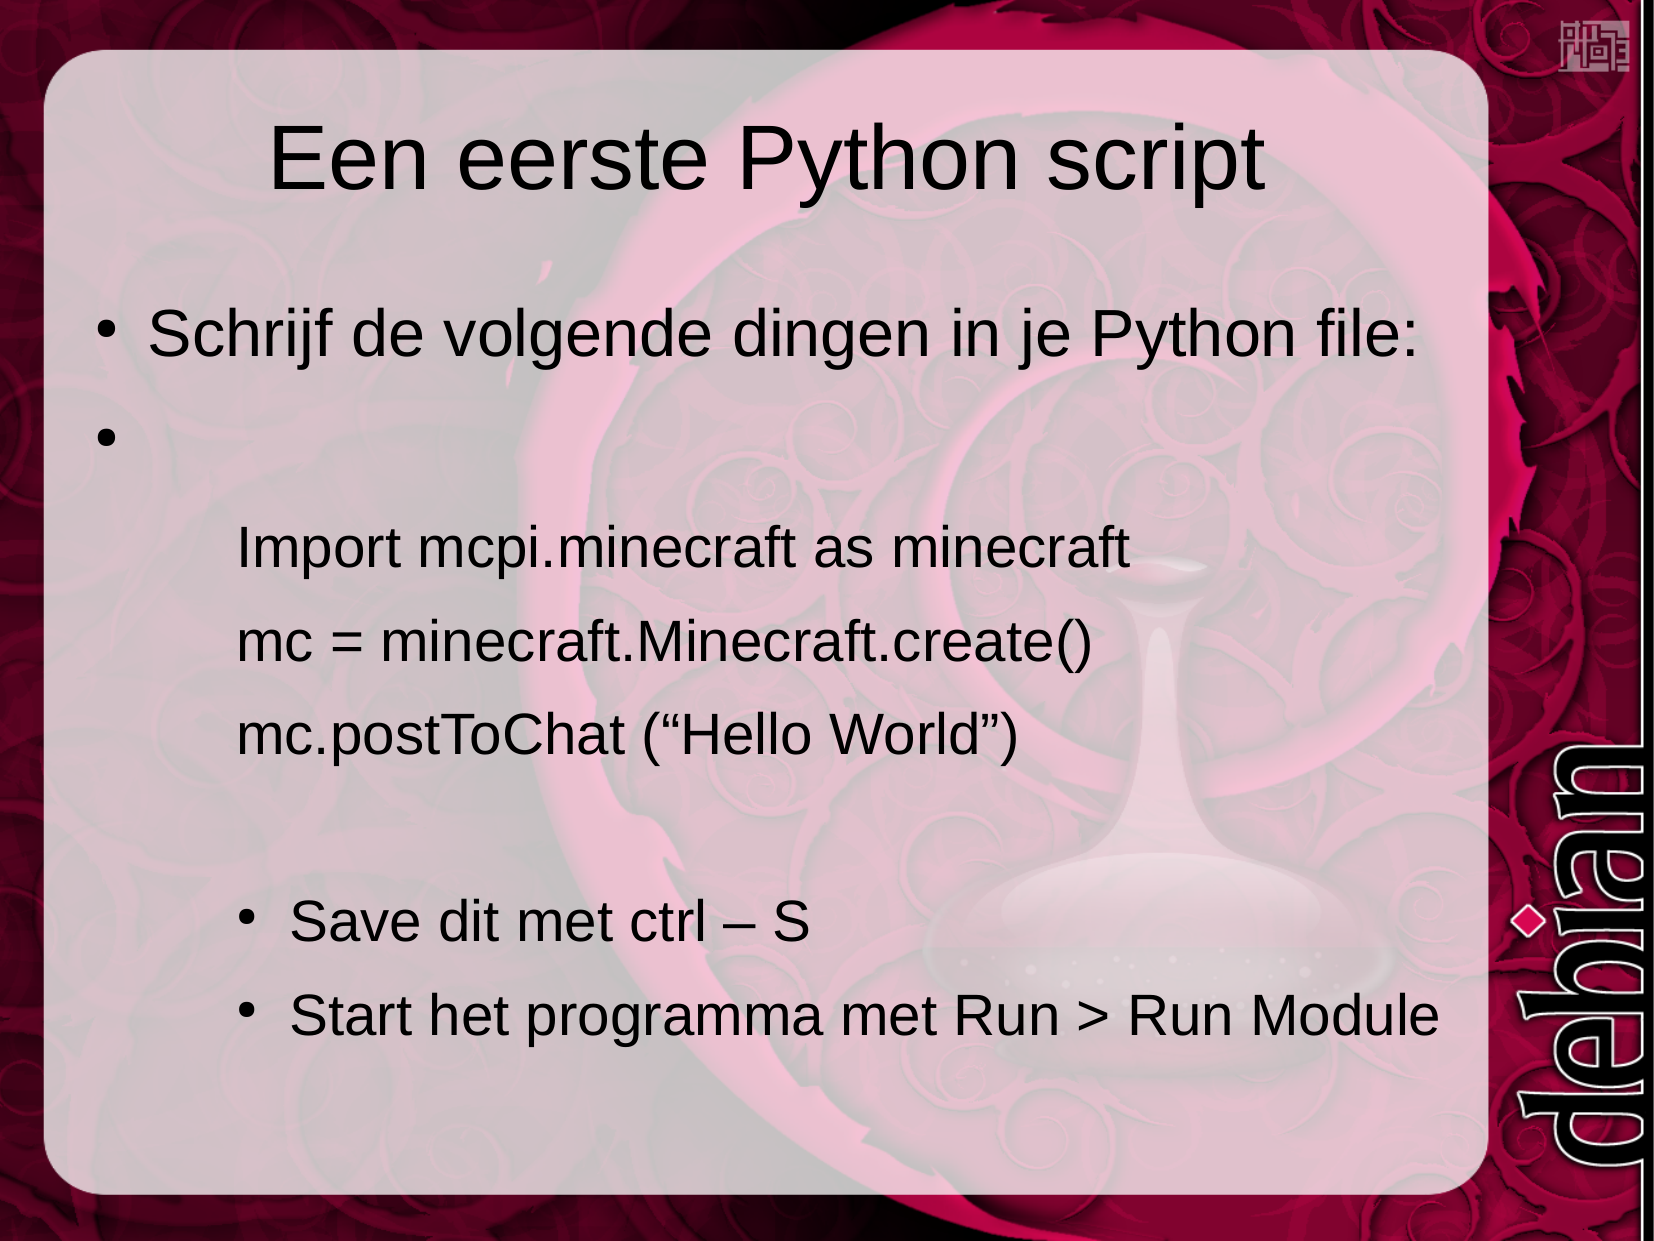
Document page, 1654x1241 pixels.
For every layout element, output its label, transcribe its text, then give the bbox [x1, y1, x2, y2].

picture [0, 0, 1654, 1241]
title Een eerste Python script [59, 49, 1477, 257]
list Schrijf de volgende dingen in je Python file: Import mcpi.minecraft as minecraft mc = minecraft.Minecraft.create() mc.postToChat (“Hello World”) Save dit met ctrl – S Start het programma met Run > Run Module [59, 290, 1477, 1109]
